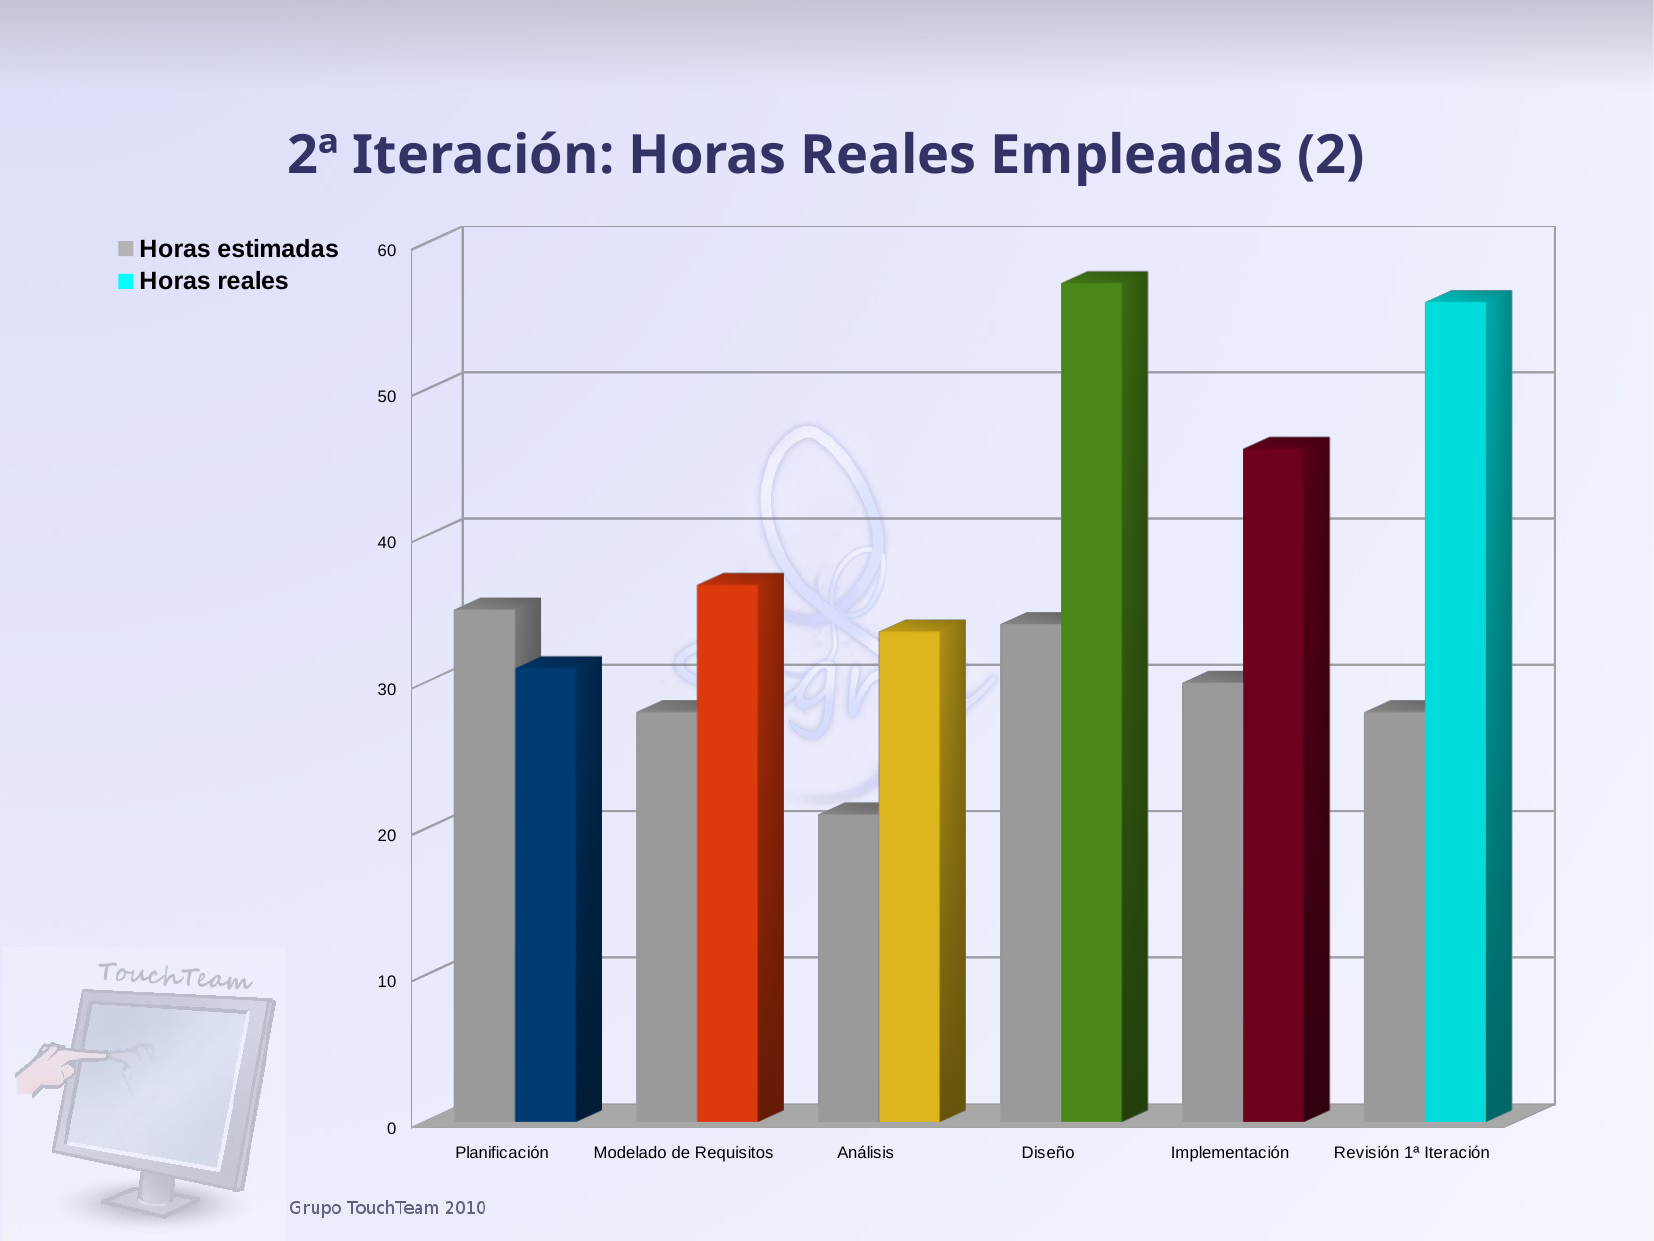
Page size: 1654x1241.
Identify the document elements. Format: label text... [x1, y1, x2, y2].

chart [88, 206, 1595, 1182]
title 2ª Iteración: Horas Reales Empleadas (2) [82, 56, 1571, 250]
picture [0, 0, 1654, 1241]
